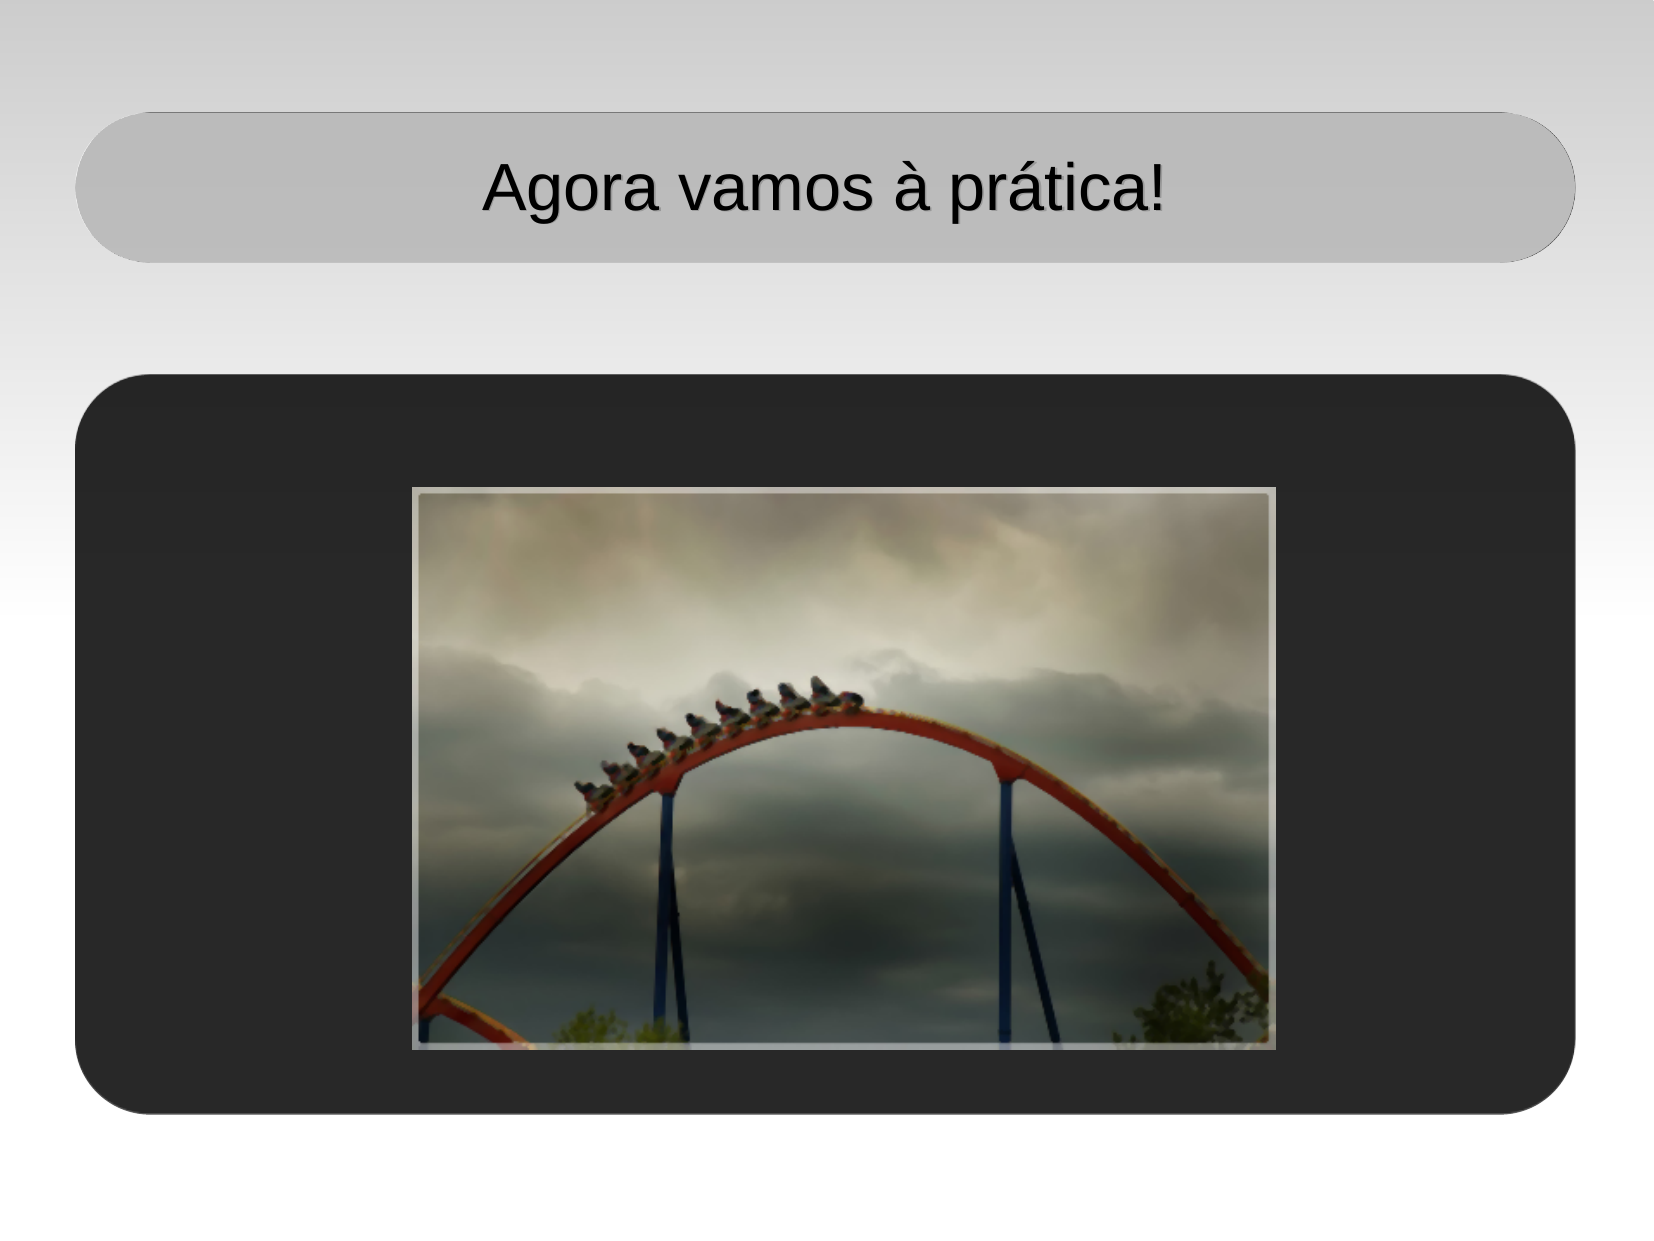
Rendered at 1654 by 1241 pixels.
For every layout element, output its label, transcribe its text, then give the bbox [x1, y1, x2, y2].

text_box [75, 375, 1576, 1115]
text_box Agora vamos à prática! [75, 112, 1576, 263]
picture [412, 487, 1276, 1051]
